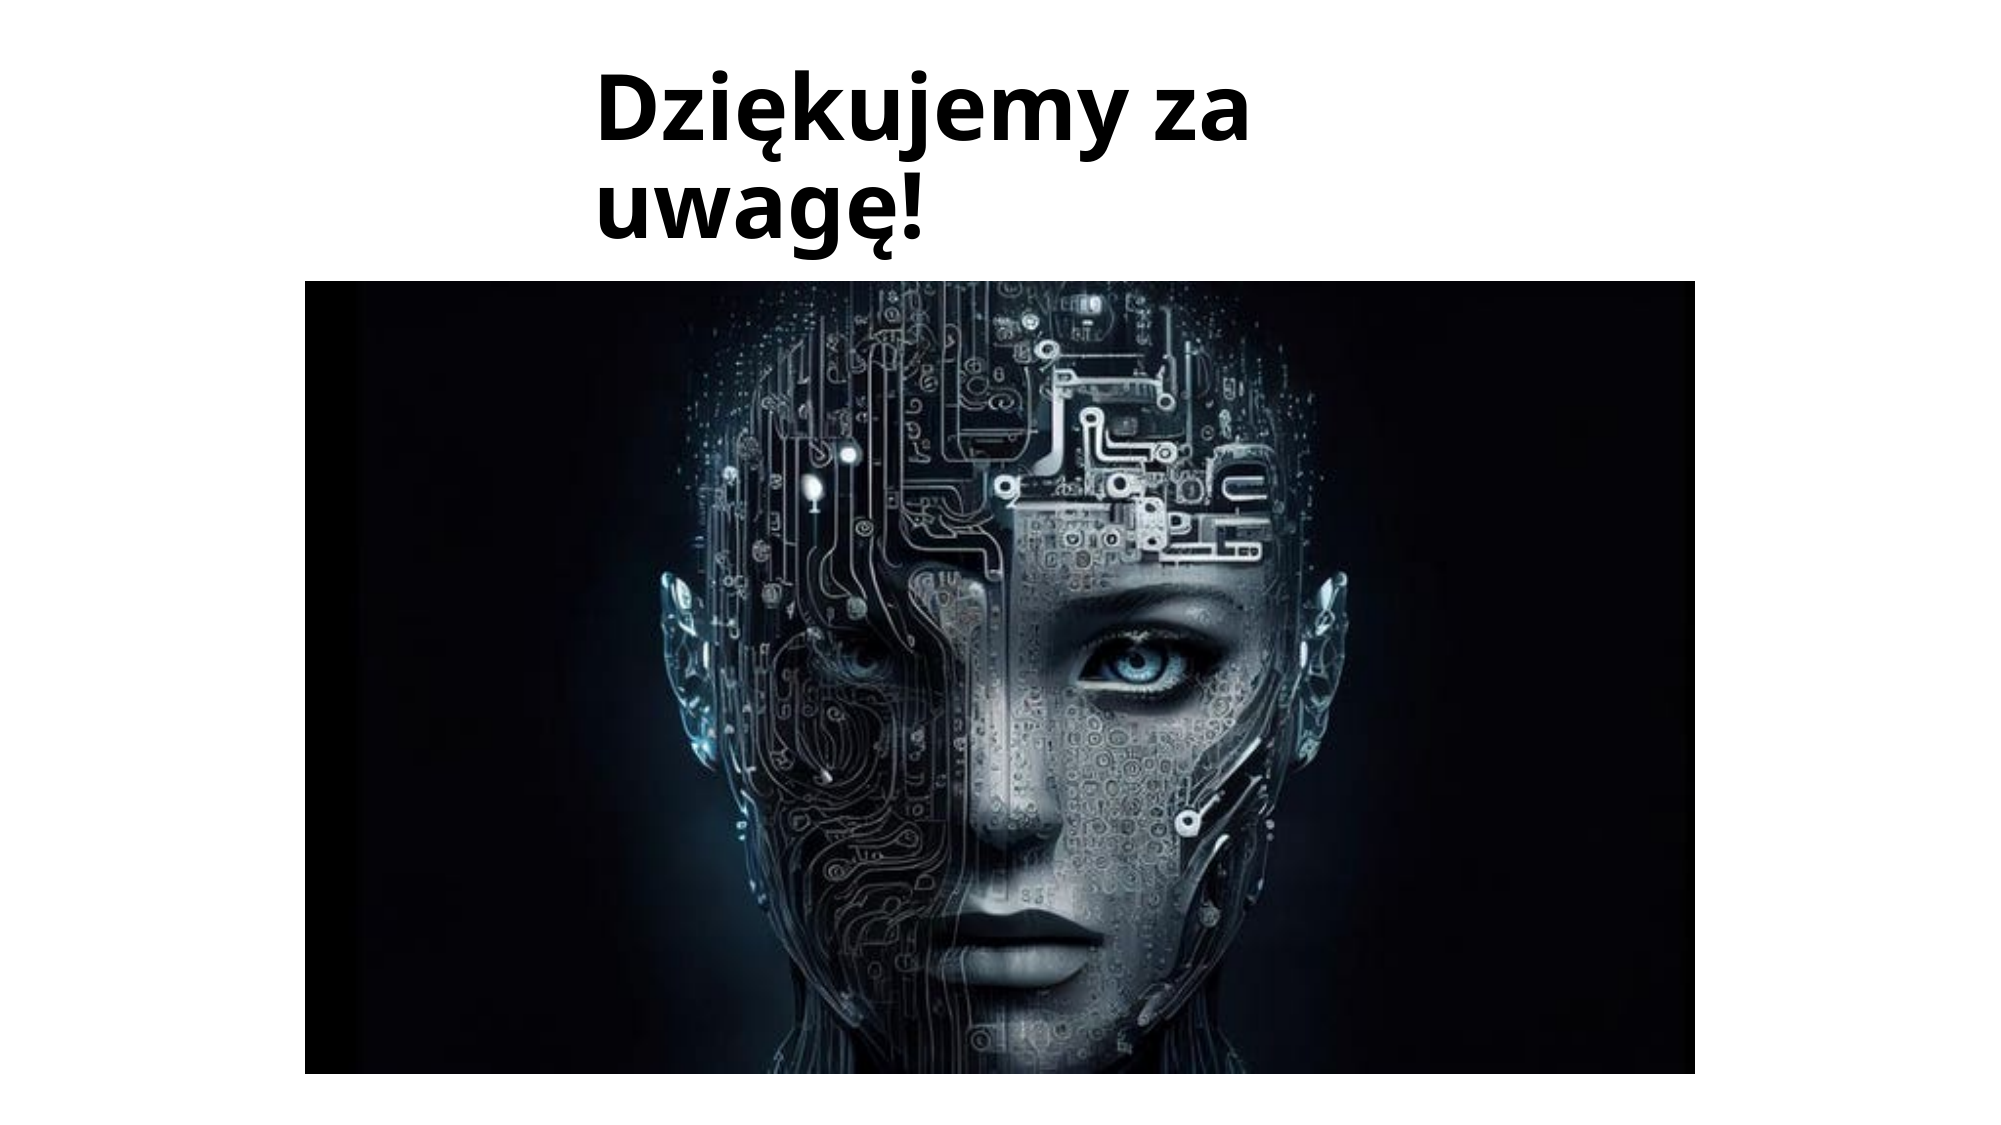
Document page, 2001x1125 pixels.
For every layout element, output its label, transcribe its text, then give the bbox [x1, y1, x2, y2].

picture [305, 281, 1695, 1074]
title Dziękujemy za uwagę! [578, 51, 1423, 269]
